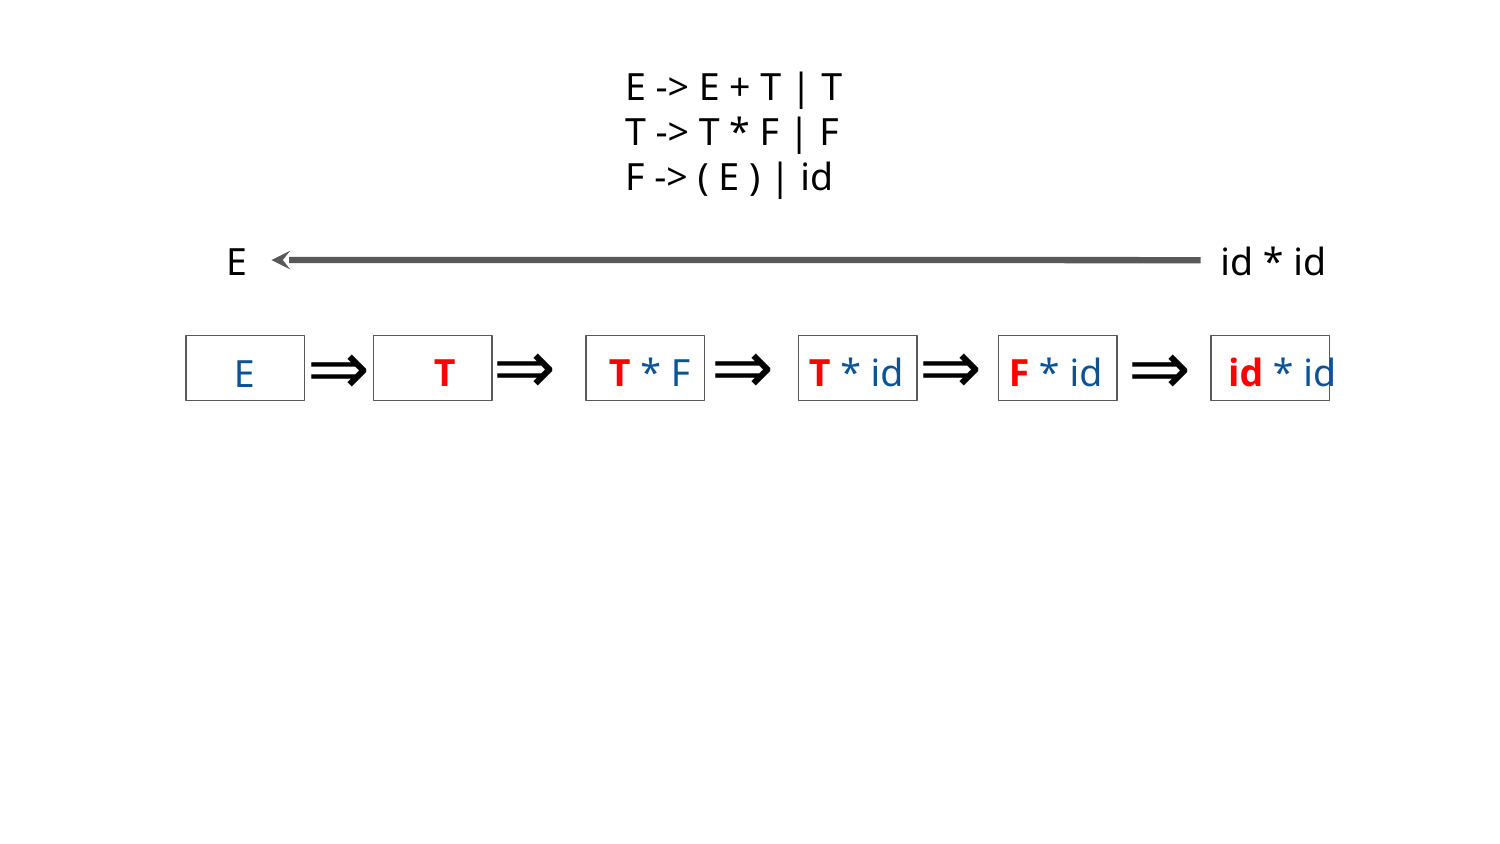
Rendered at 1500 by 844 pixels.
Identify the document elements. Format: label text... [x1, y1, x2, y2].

text_box id * id [1217, 339, 1359, 405]
text_box ⇒ [292, 304, 396, 441]
text_box T [418, 339, 478, 405]
text_box id * id [1200, 227, 1347, 293]
text_box T * F [593, 339, 696, 405]
text_box T * id [800, 339, 904, 405]
text_box E [218, 339, 292, 405]
text_box ⇒ [696, 304, 800, 440]
text_box ⇒ [1113, 304, 1217, 441]
text_box E -> E + T | T T -> T * F | F F -> ( E ) | id [610, 47, 961, 113]
text_box E [201, 227, 272, 293]
text_box F * id [1008, 339, 1113, 405]
text_box ⇒ [478, 304, 582, 440]
text_box ⇒ [904, 304, 1008, 440]
